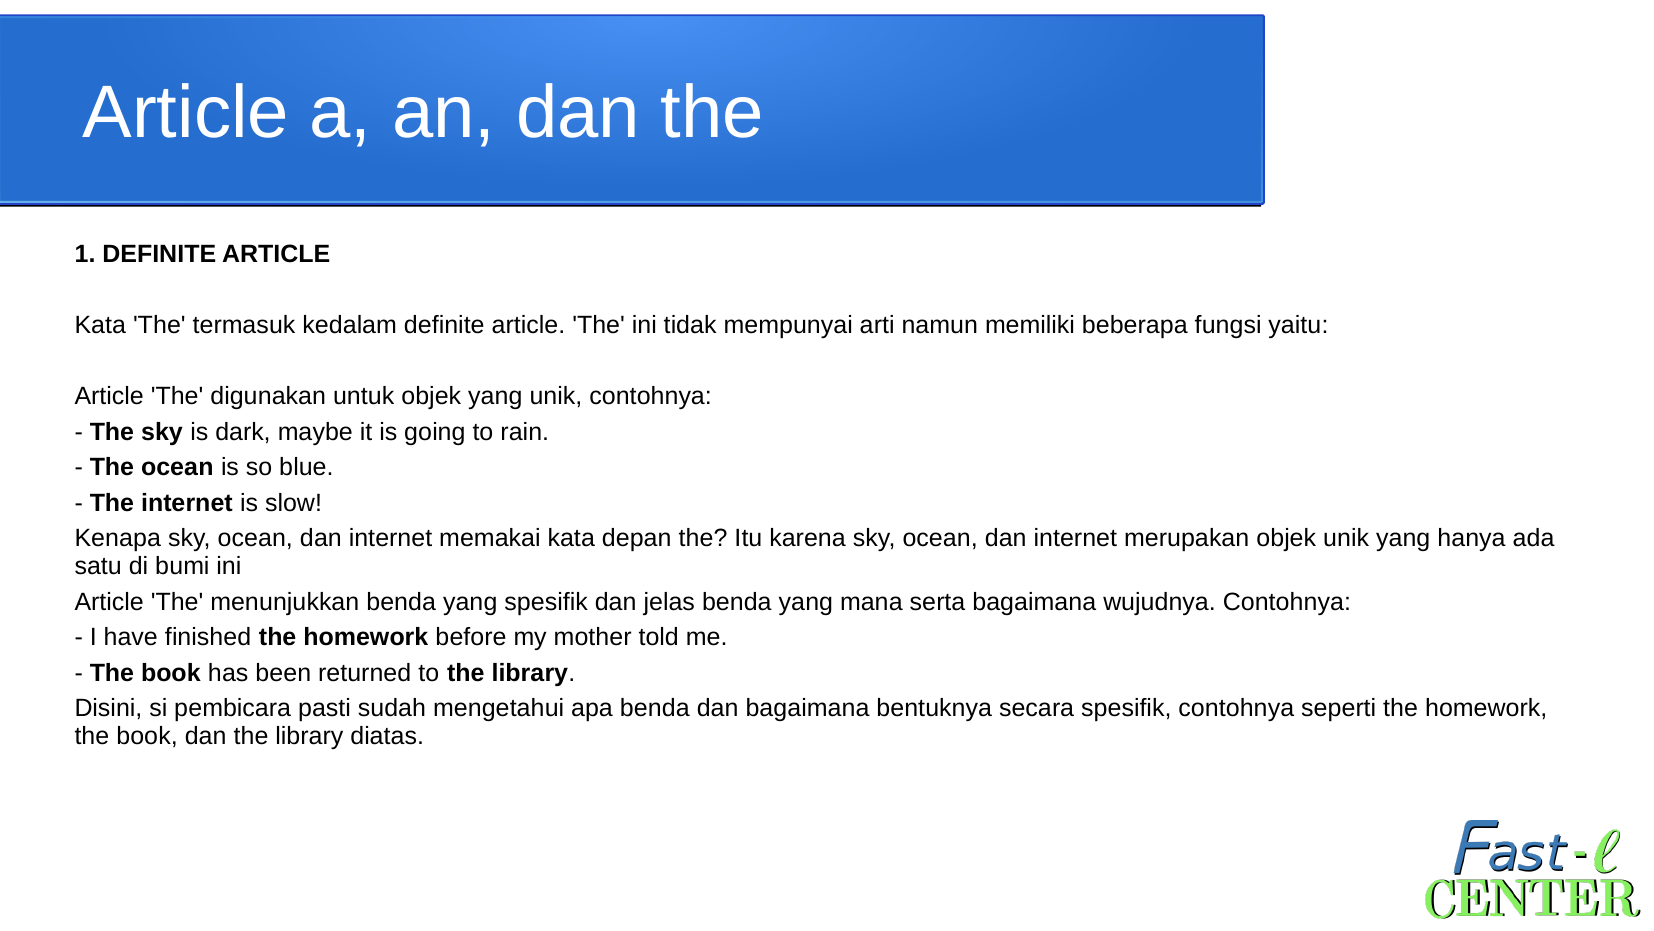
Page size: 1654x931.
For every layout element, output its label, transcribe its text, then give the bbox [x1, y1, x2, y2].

picture [1425, 820, 1641, 921]
title Article a, an, dan the [82, 35, 1235, 189]
text_box 1. DEFINITE ARTICLE Kata 'The' termasuk kedalam definite article. 'The' ini tidak mempunyai arti namun memiliki beberapa fungsi yaitu: Article 'The' digunakan untuk objek yang unik, contohnya: - The sky is dark, maybe it is going to rain. - The ocean is so blue. - The internet is slow! Kenapa sky, ocean, dan internet memakai kata depan the? Itu karena sky, ocean, dan internet merupakan objek unik yang hanya ada satu di bumi ini Article 'The' menunjukkan benda yang spesifik dan jelas benda yang mana serta bagaimana wujudnya. Contohnya: - I have finished the homework before my mother told me. - The book has been returned to the library. Disini, si pembicara pasti sudah mengetahui apa benda dan bagaimana bentuknya secara spesifik, contohnya seperti the homework, the book, dan the library diatas. [59, 232, 1603, 896]
